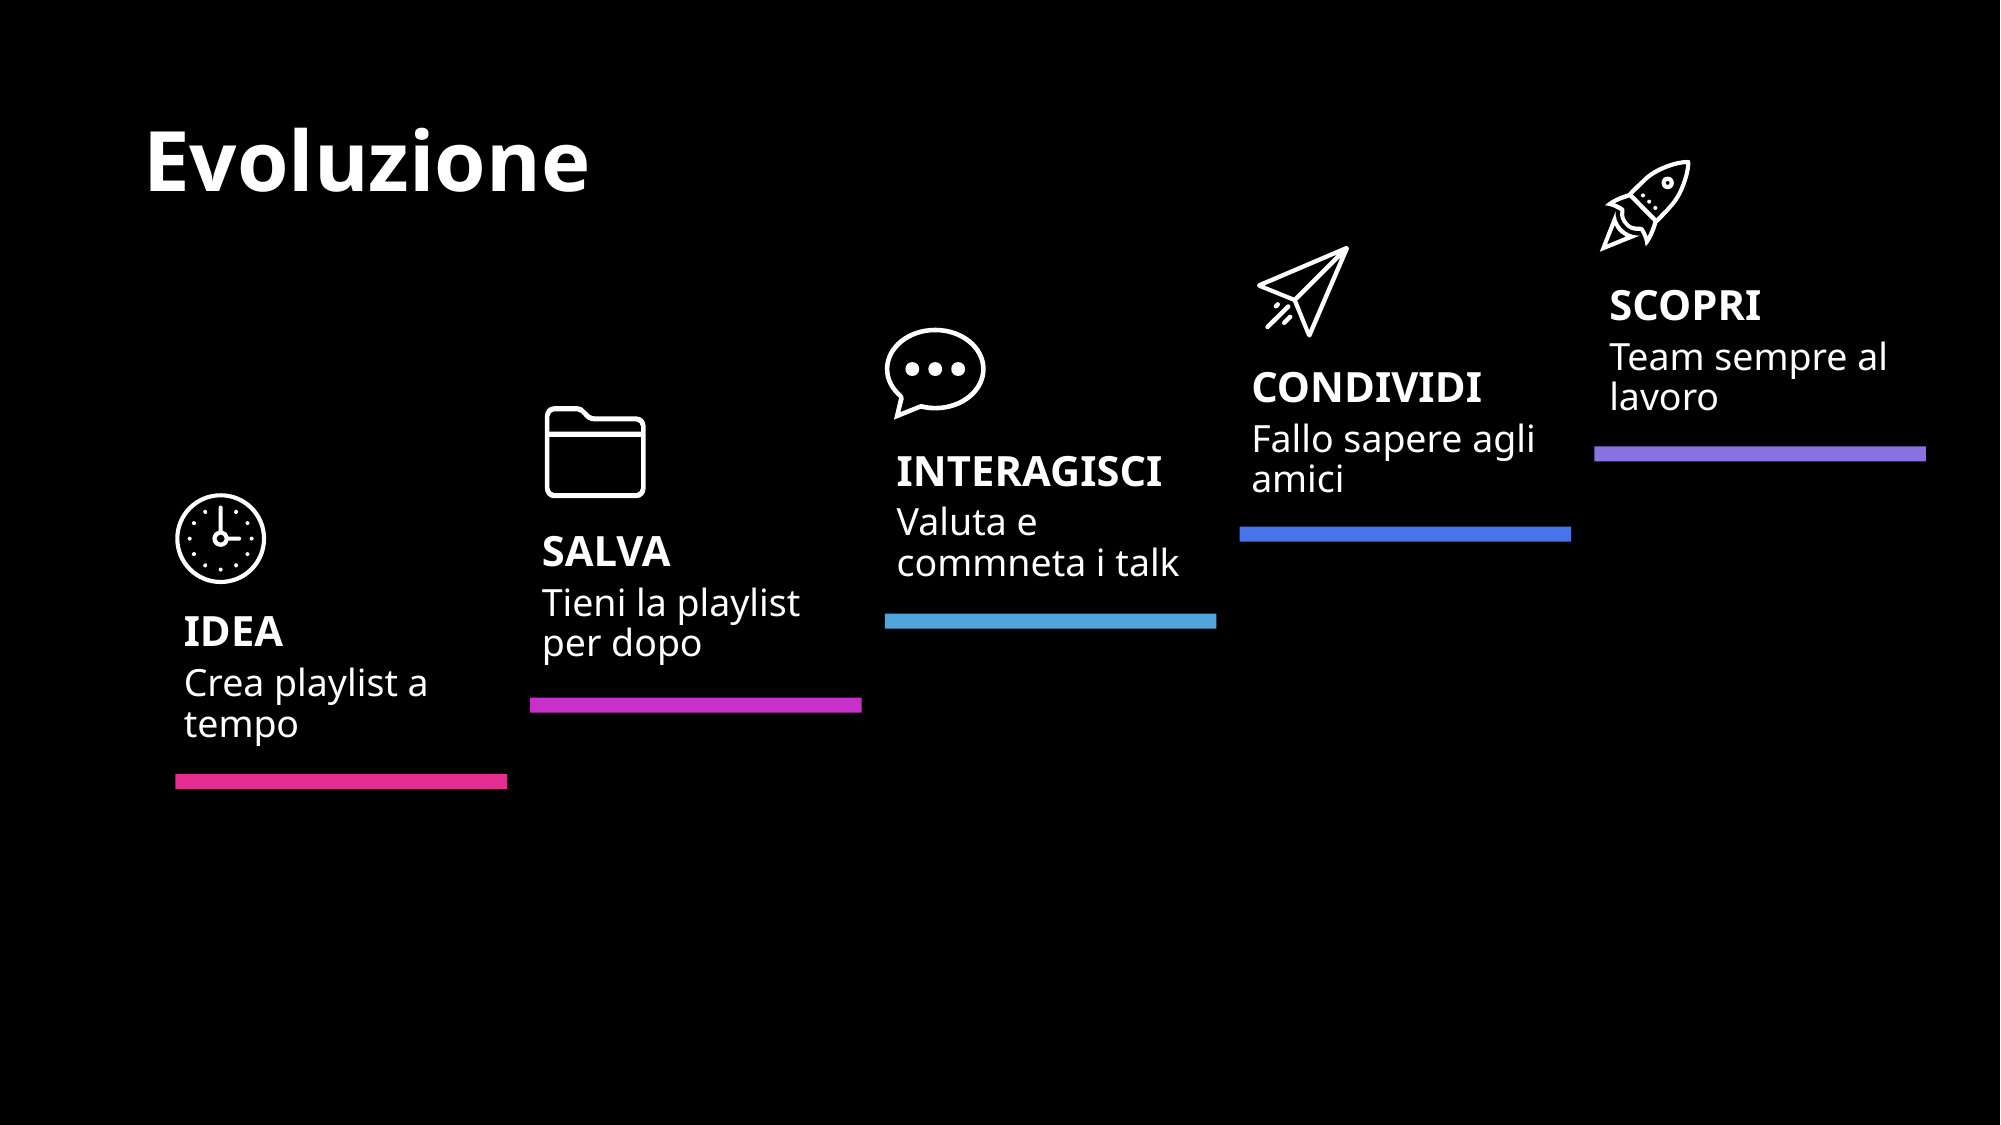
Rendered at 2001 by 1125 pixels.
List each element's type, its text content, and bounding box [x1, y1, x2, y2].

text_box SCOPRI [1594, 271, 1933, 338]
text_box SALVA [526, 517, 865, 584]
text_box [1282, 314, 1293, 326]
text_box Evoluzione [128, 93, 836, 224]
text_box Valuta e commneta i talk [881, 504, 1220, 563]
text_box CONDIVIDI [1236, 353, 1575, 421]
text_box [1265, 304, 1291, 330]
text_box [1594, 446, 1926, 462]
text_box [175, 493, 267, 585]
text_box [1273, 302, 1280, 309]
text_box [884, 327, 986, 420]
text_box Crea playlist a tempo [168, 665, 507, 724]
text_box Team sempre al lavoro [1594, 338, 1933, 397]
text_box [884, 613, 1217, 629]
text_box [544, 406, 646, 499]
text_box [1239, 526, 1572, 542]
text_box [1257, 246, 1349, 338]
text_box INTERAGISCI [881, 437, 1220, 504]
text_box [175, 773, 507, 789]
text_box [530, 697, 862, 713]
text_box [1599, 211, 1640, 252]
text_box Fallo sapere agli amici [1236, 421, 1575, 479]
text_box [1604, 159, 1691, 247]
text_box IDEA [168, 597, 507, 665]
text_box Tieni la playlist per dopo [526, 584, 865, 643]
